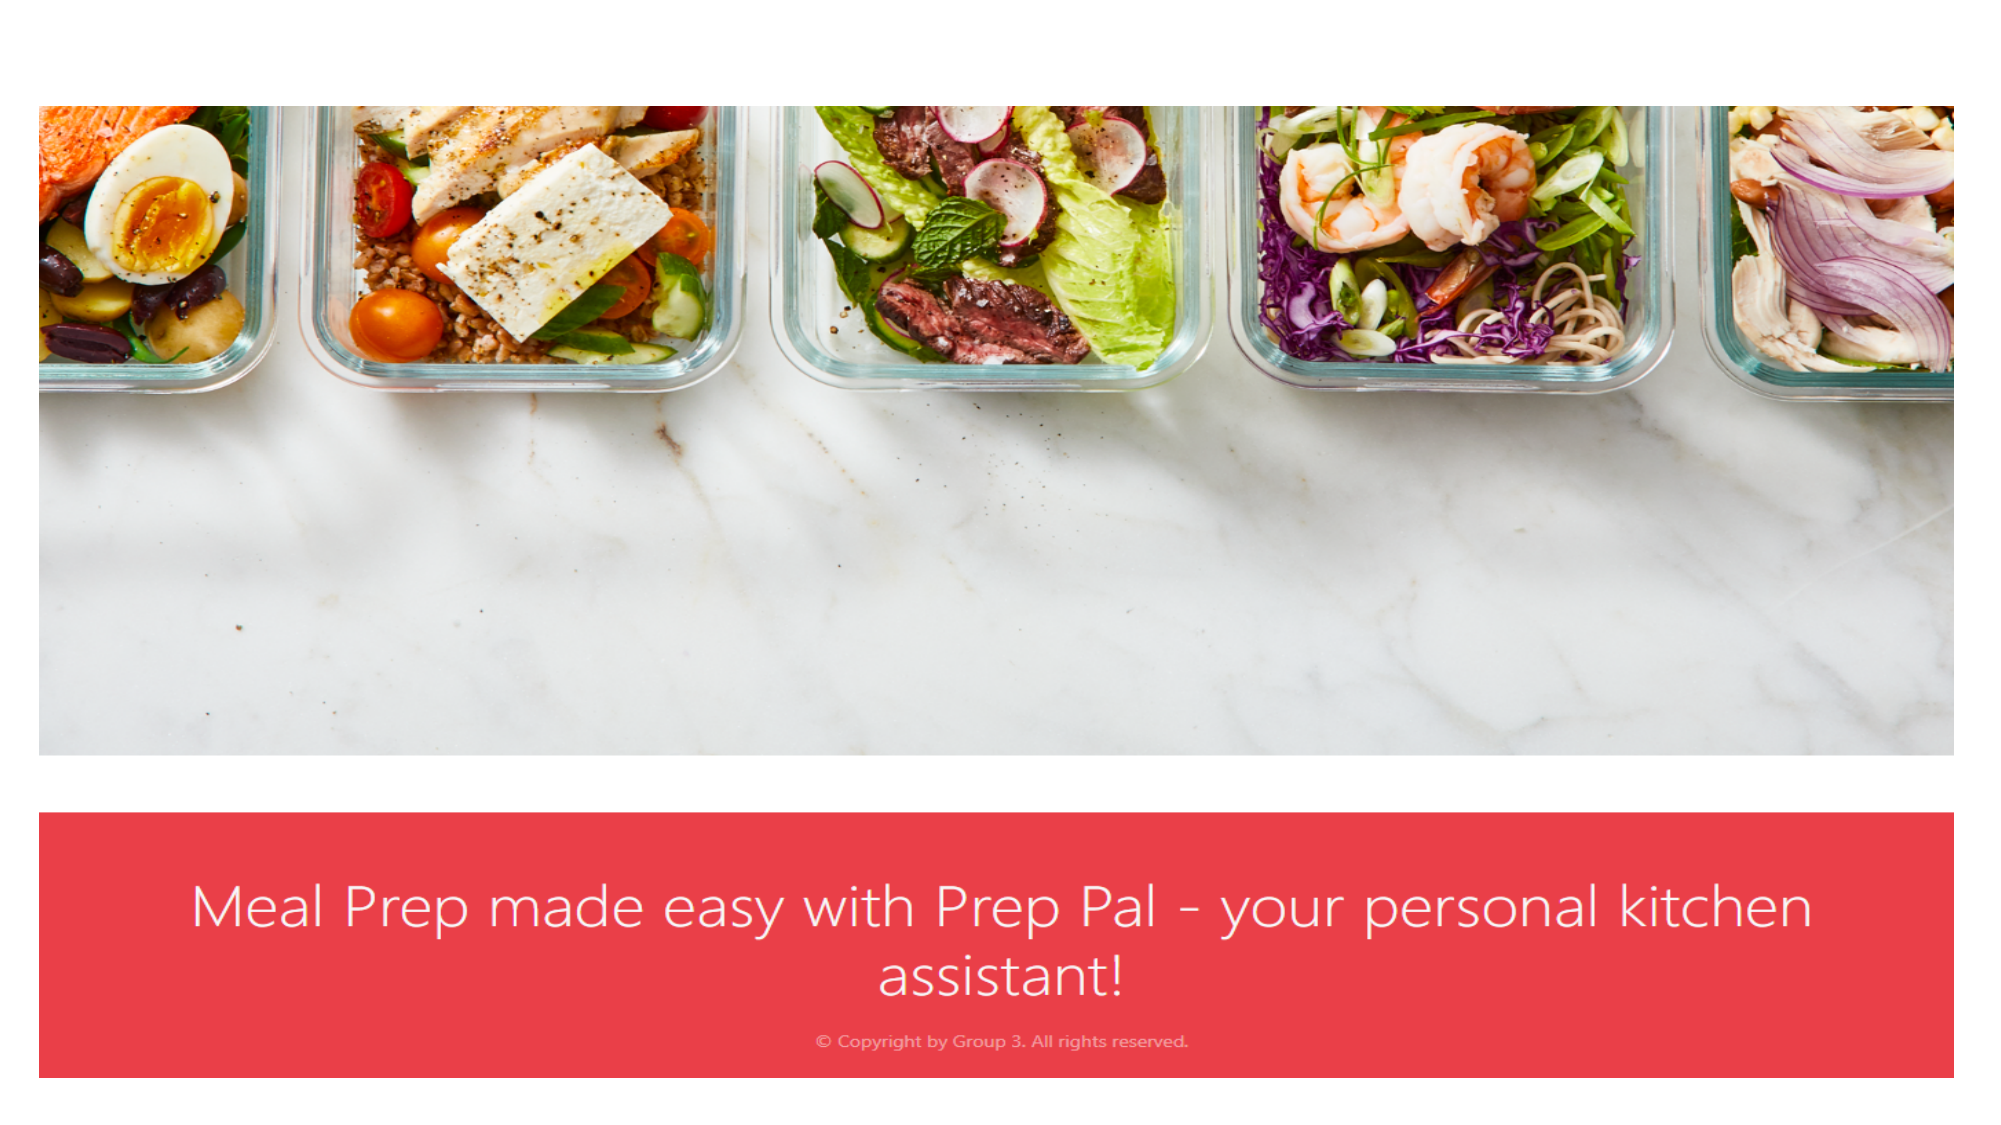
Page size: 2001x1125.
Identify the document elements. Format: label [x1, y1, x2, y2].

picture [39, 106, 1954, 1078]
